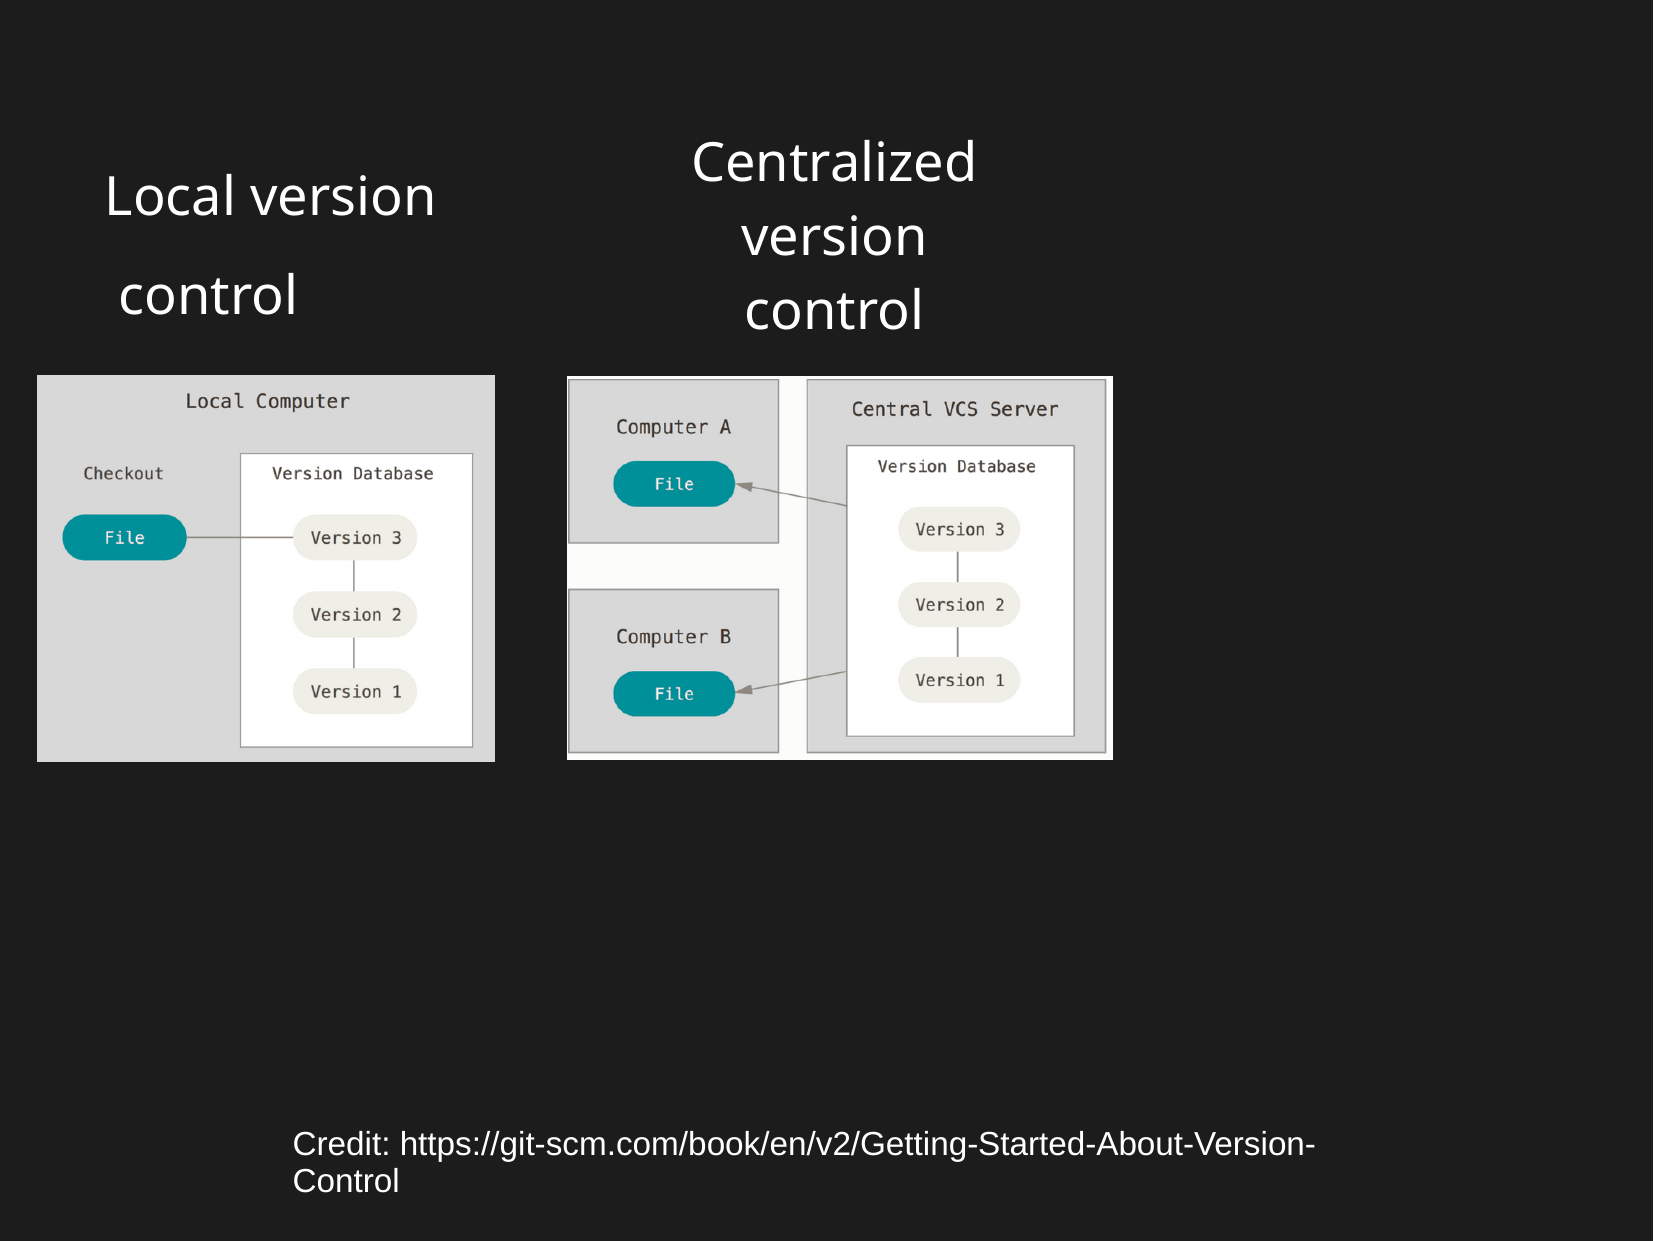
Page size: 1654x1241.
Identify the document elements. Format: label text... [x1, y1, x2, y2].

picture [567, 376, 1113, 760]
text_box Credit: https://git-scm.com/book/en/v2/Getting-Started-About-Version-Control [277, 1117, 1440, 1207]
text_box Centralized version control [654, 116, 1015, 391]
text_box Local version control [90, 150, 466, 363]
picture [37, 375, 495, 762]
